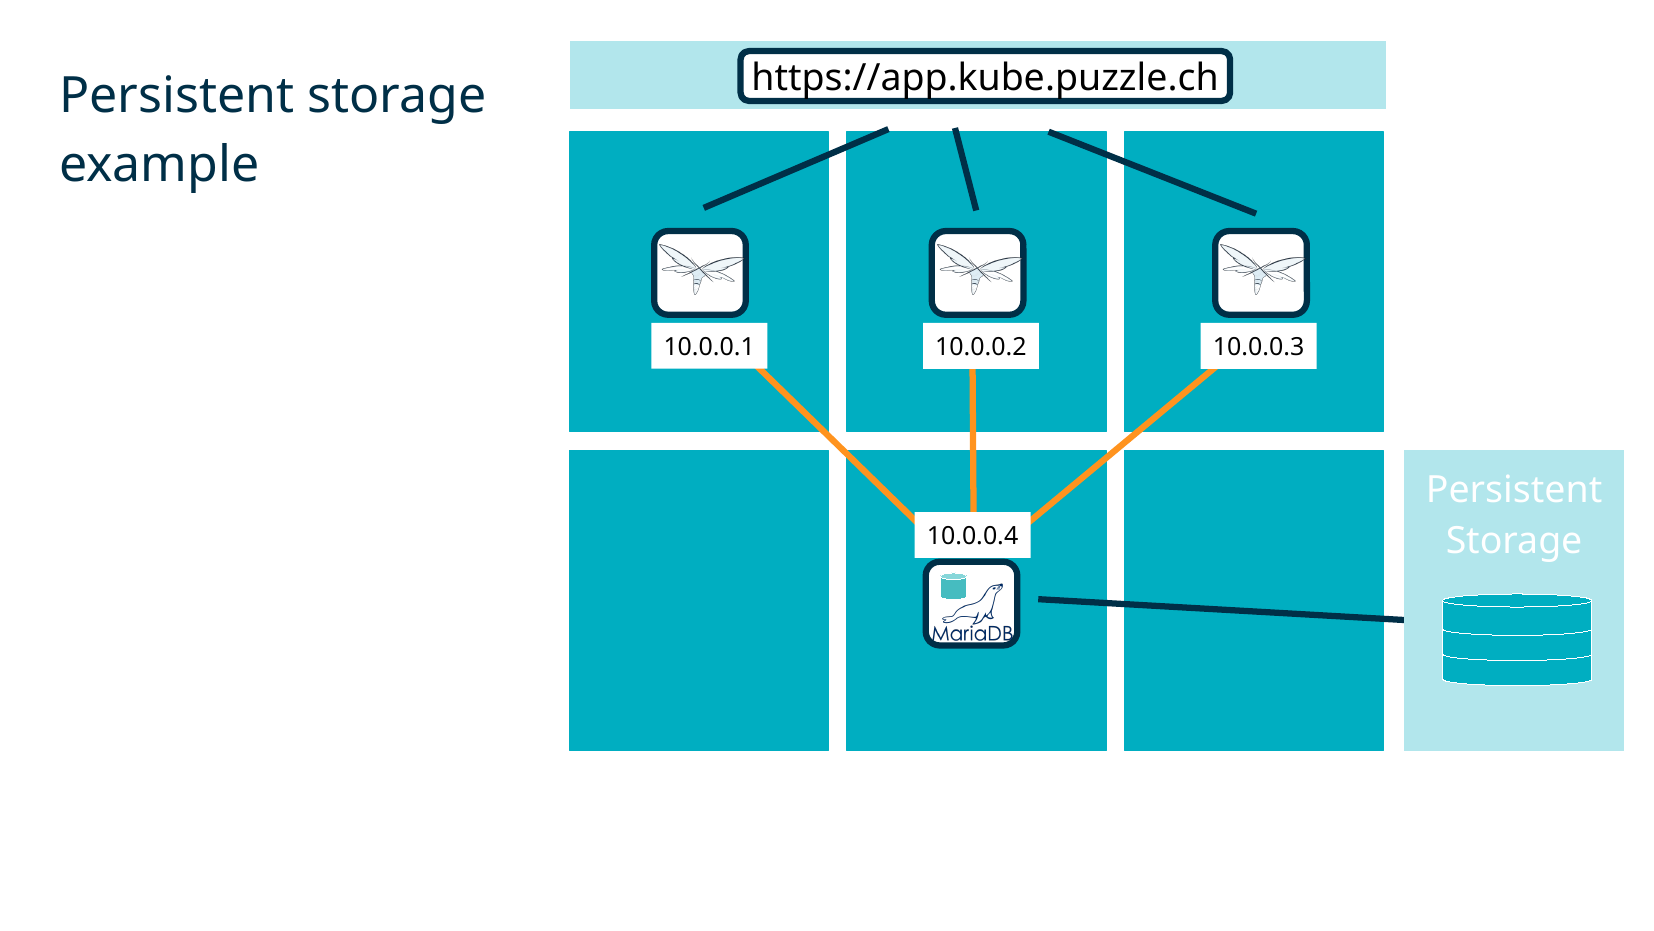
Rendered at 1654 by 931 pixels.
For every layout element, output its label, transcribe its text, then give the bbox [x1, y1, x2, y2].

picture [937, 244, 1020, 295]
text_box [1124, 131, 1384, 432]
text_box 10.0.0.4 [914, 512, 1031, 558]
text_box https://app.kube.puzzle.ch [740, 51, 1231, 101]
text_box [569, 131, 829, 432]
text_box 10.0.0.2 [923, 323, 1039, 369]
text_box [849, 450, 970, 514]
text_box Persistent Storage [1404, 450, 1624, 751]
title Persistent storage example [59, 59, 557, 219]
text_box [1124, 450, 1384, 615]
text_box [1442, 593, 1592, 686]
picture [659, 244, 742, 295]
picture [930, 582, 1013, 642]
text_box [1058, 131, 1107, 151]
text_box [846, 459, 1107, 751]
text_box [846, 131, 873, 143]
picture [1220, 244, 1303, 295]
text_box [977, 450, 1107, 515]
text_box [846, 131, 1107, 432]
text_box 10.0.0.3 [1200, 323, 1317, 369]
text_box [570, 41, 1386, 109]
text_box [569, 450, 829, 751]
text_box 10.0.0.1 [651, 323, 768, 369]
text_box [1124, 608, 1384, 751]
